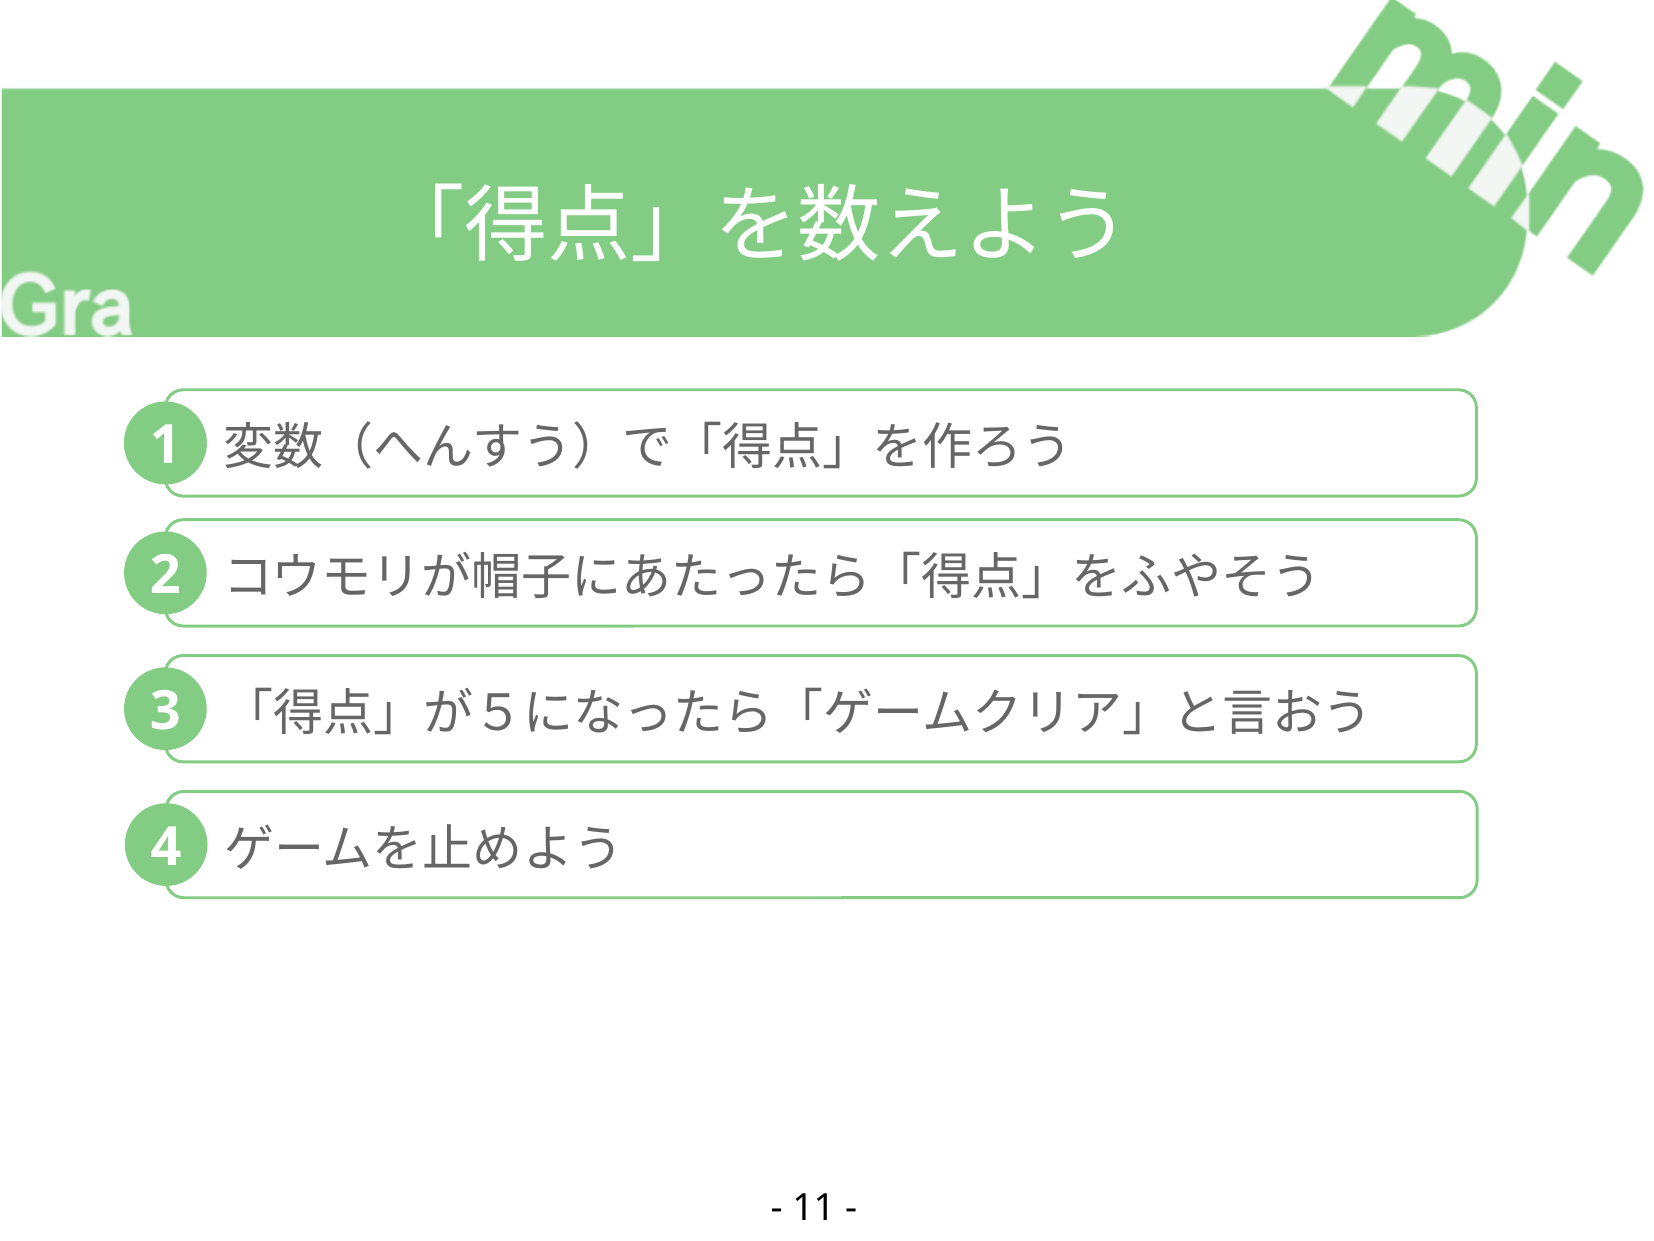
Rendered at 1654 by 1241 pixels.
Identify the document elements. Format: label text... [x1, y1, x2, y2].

text_box ゲームを止めよう [167, 791, 1478, 898]
text_box 「得点」が５になったら「ゲームクリア」と言おう [166, 655, 1477, 762]
text_box - 11 - [755, 1173, 898, 1241]
text_box 2 [124, 531, 207, 615]
text_box 3 [124, 667, 207, 751]
title 「得点」を数えよう [11, 113, 1501, 324]
text_box 変数（へんすう）で「得点」を作ろう [166, 389, 1477, 497]
text_box コウモリが帽子にあたったら「得点」をふやそう [166, 519, 1477, 627]
picture [1, 0, 1654, 337]
text_box 4 [124, 803, 208, 886]
text_box 1 [124, 401, 207, 485]
